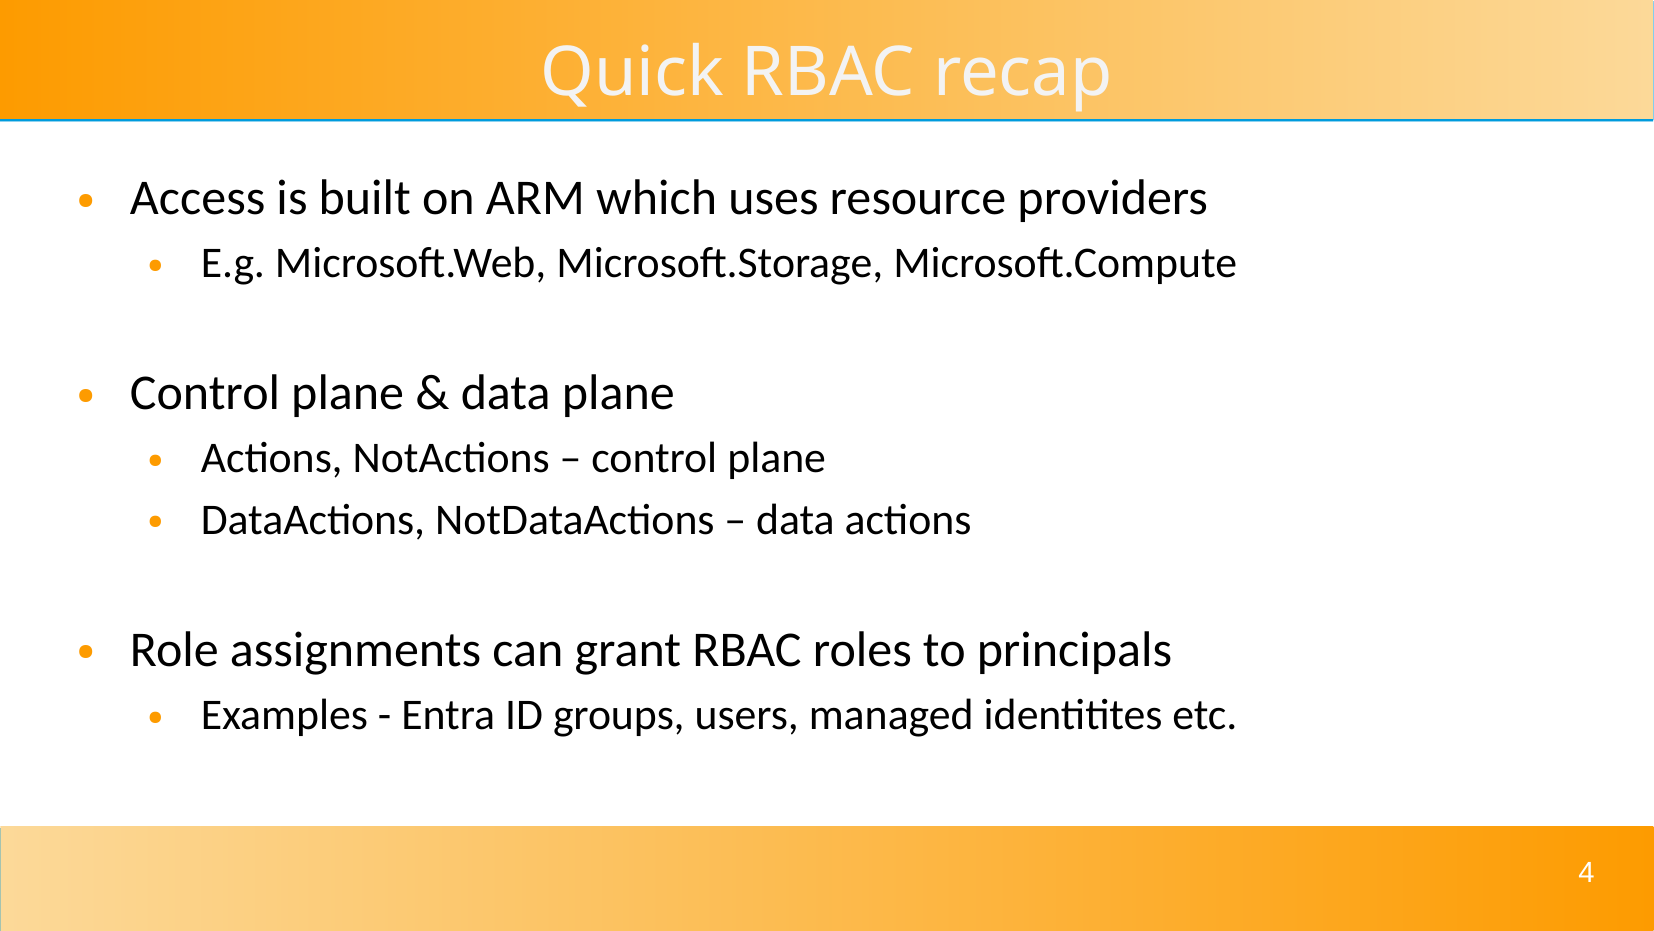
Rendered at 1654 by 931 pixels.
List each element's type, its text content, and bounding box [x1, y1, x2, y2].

title Quick RBAC recap [59, 26, 1595, 111]
list Access is built on ARM which uses resource providers E.g. Microsoft.Web, Microsoft.Storage, Microsoft.Compute Control plane & data plane Actions, NotActions – control plane DataActions, NotDataActions – data actions Role assignments can grant RBAC roles to principals Examples - Entra ID groups, users, managed identitites etc. [59, 177, 1595, 768]
